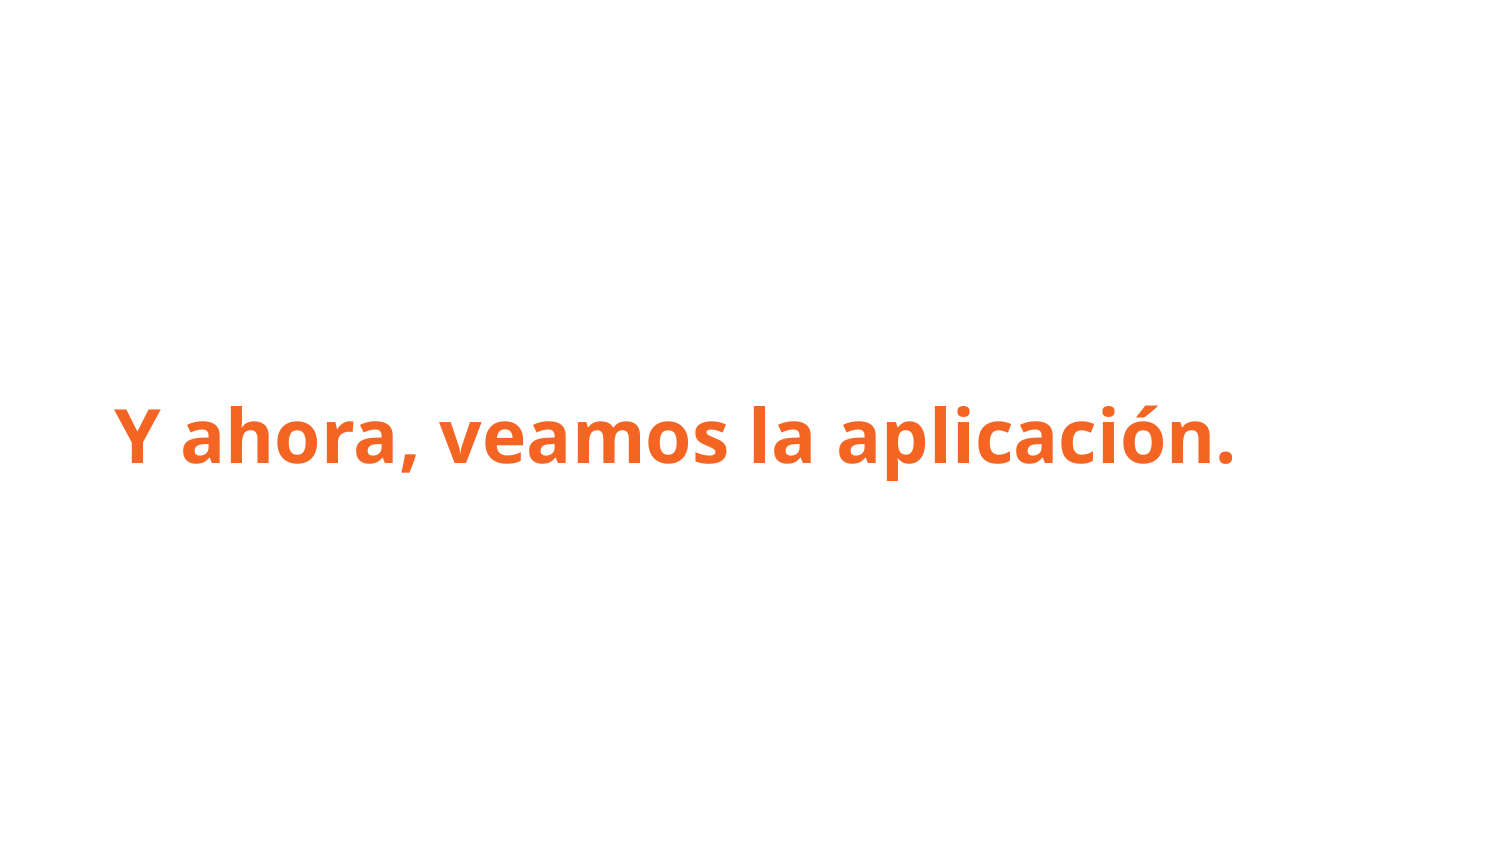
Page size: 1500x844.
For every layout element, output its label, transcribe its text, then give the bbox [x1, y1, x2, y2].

title [87, 242, 941, 746]
title Y ahora, veamos la aplicación. [941, 373, 1478, 500]
